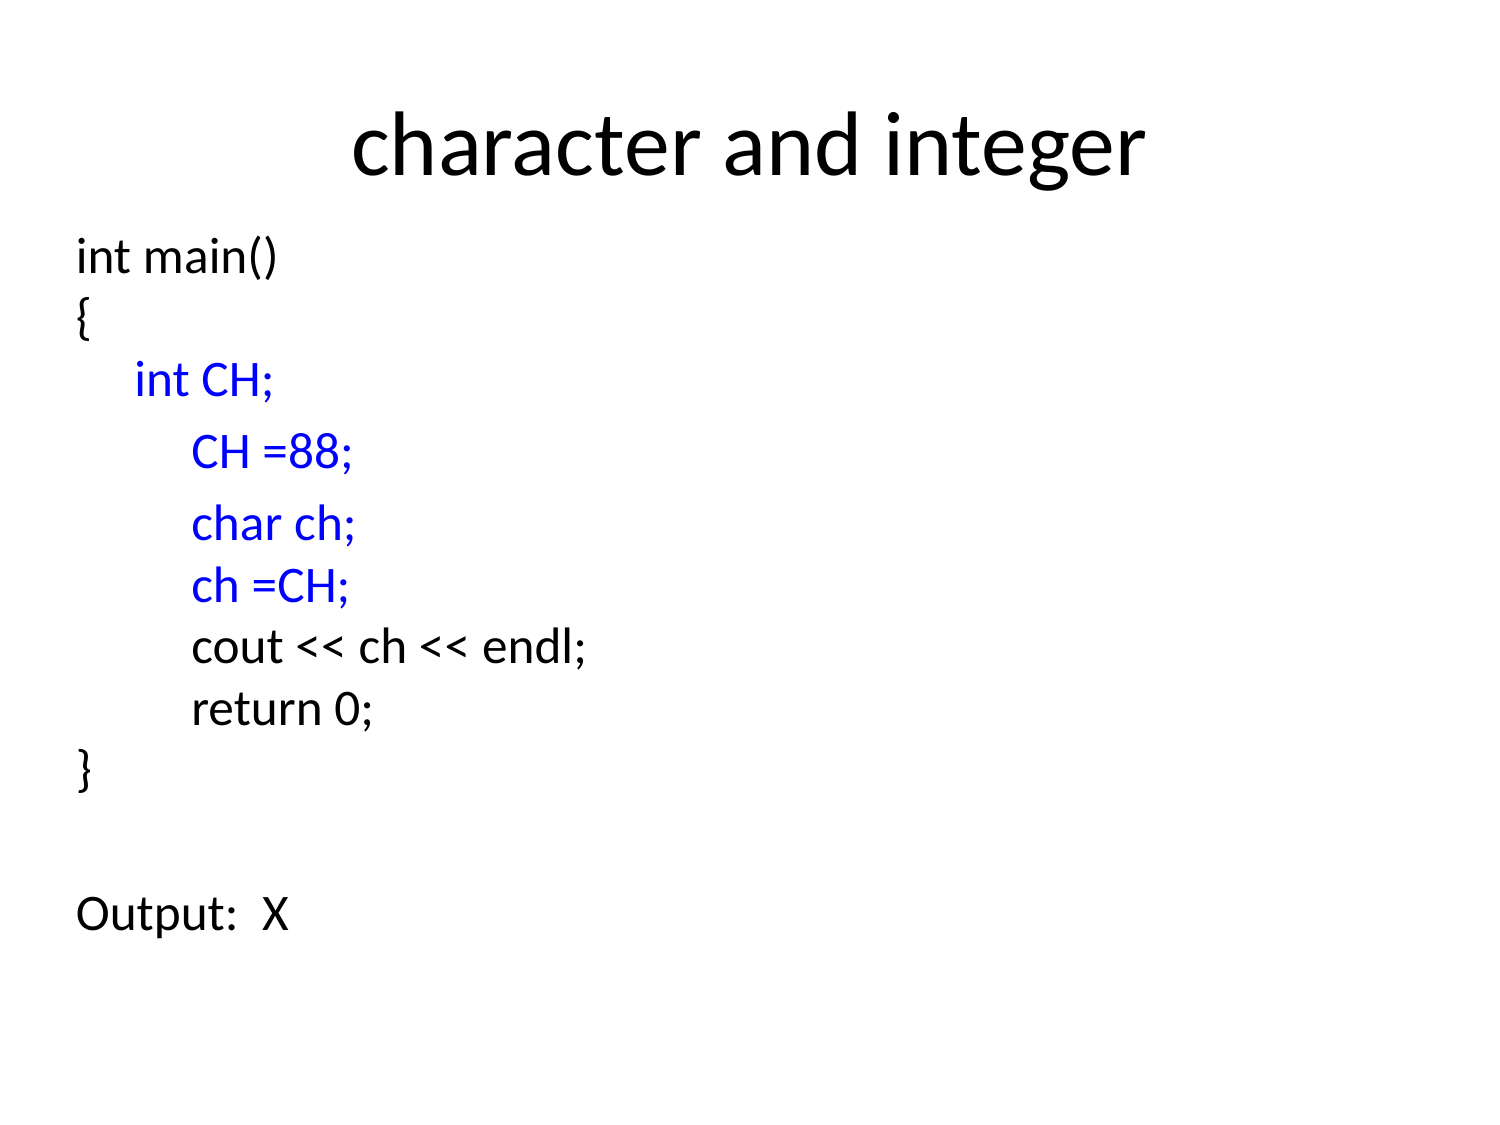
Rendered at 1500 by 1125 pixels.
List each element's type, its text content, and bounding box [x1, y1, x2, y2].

list int main() { int CH; CH =88; char ch; ch =CH; cout << ch << endl; return 0; } Output: X [61, 214, 1412, 957]
title character and integer [75, 45, 1425, 233]
